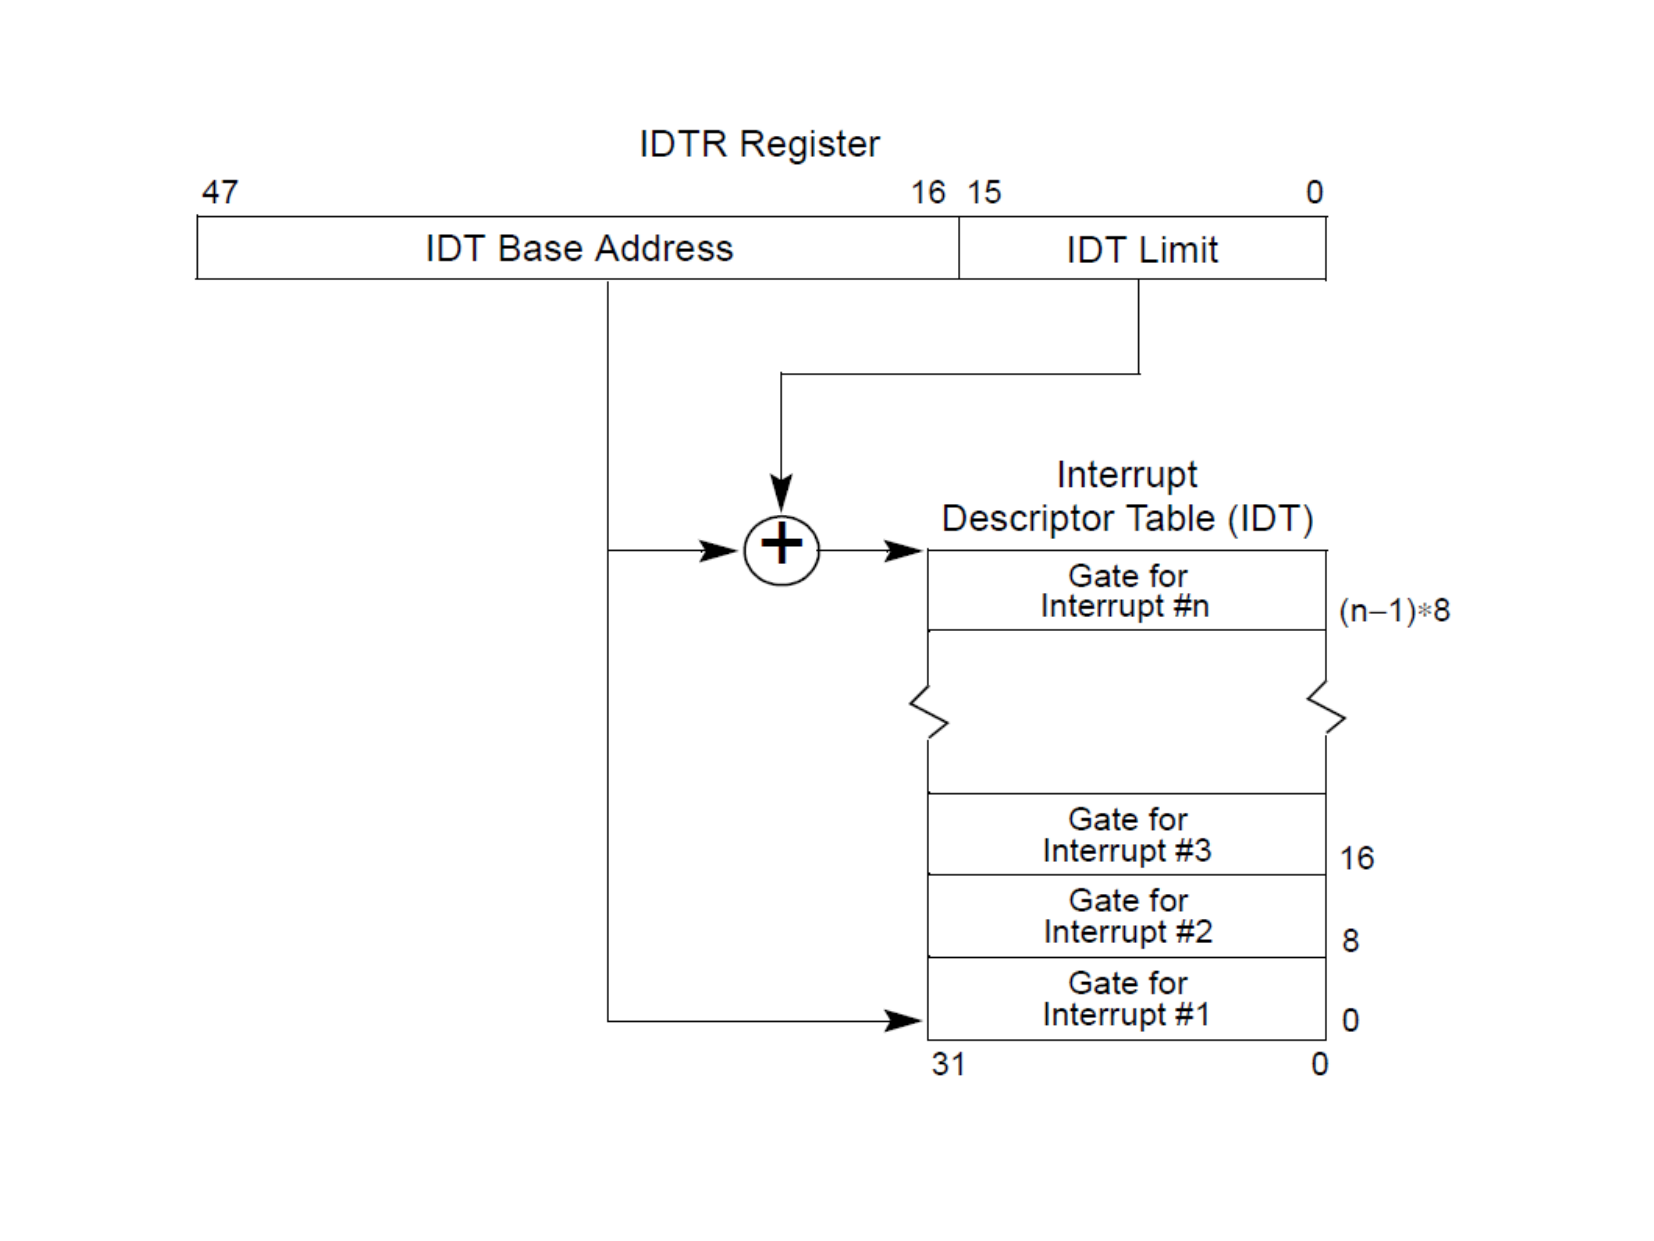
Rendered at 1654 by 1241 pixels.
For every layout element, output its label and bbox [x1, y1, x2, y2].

picture [150, 96, 1480, 1088]
